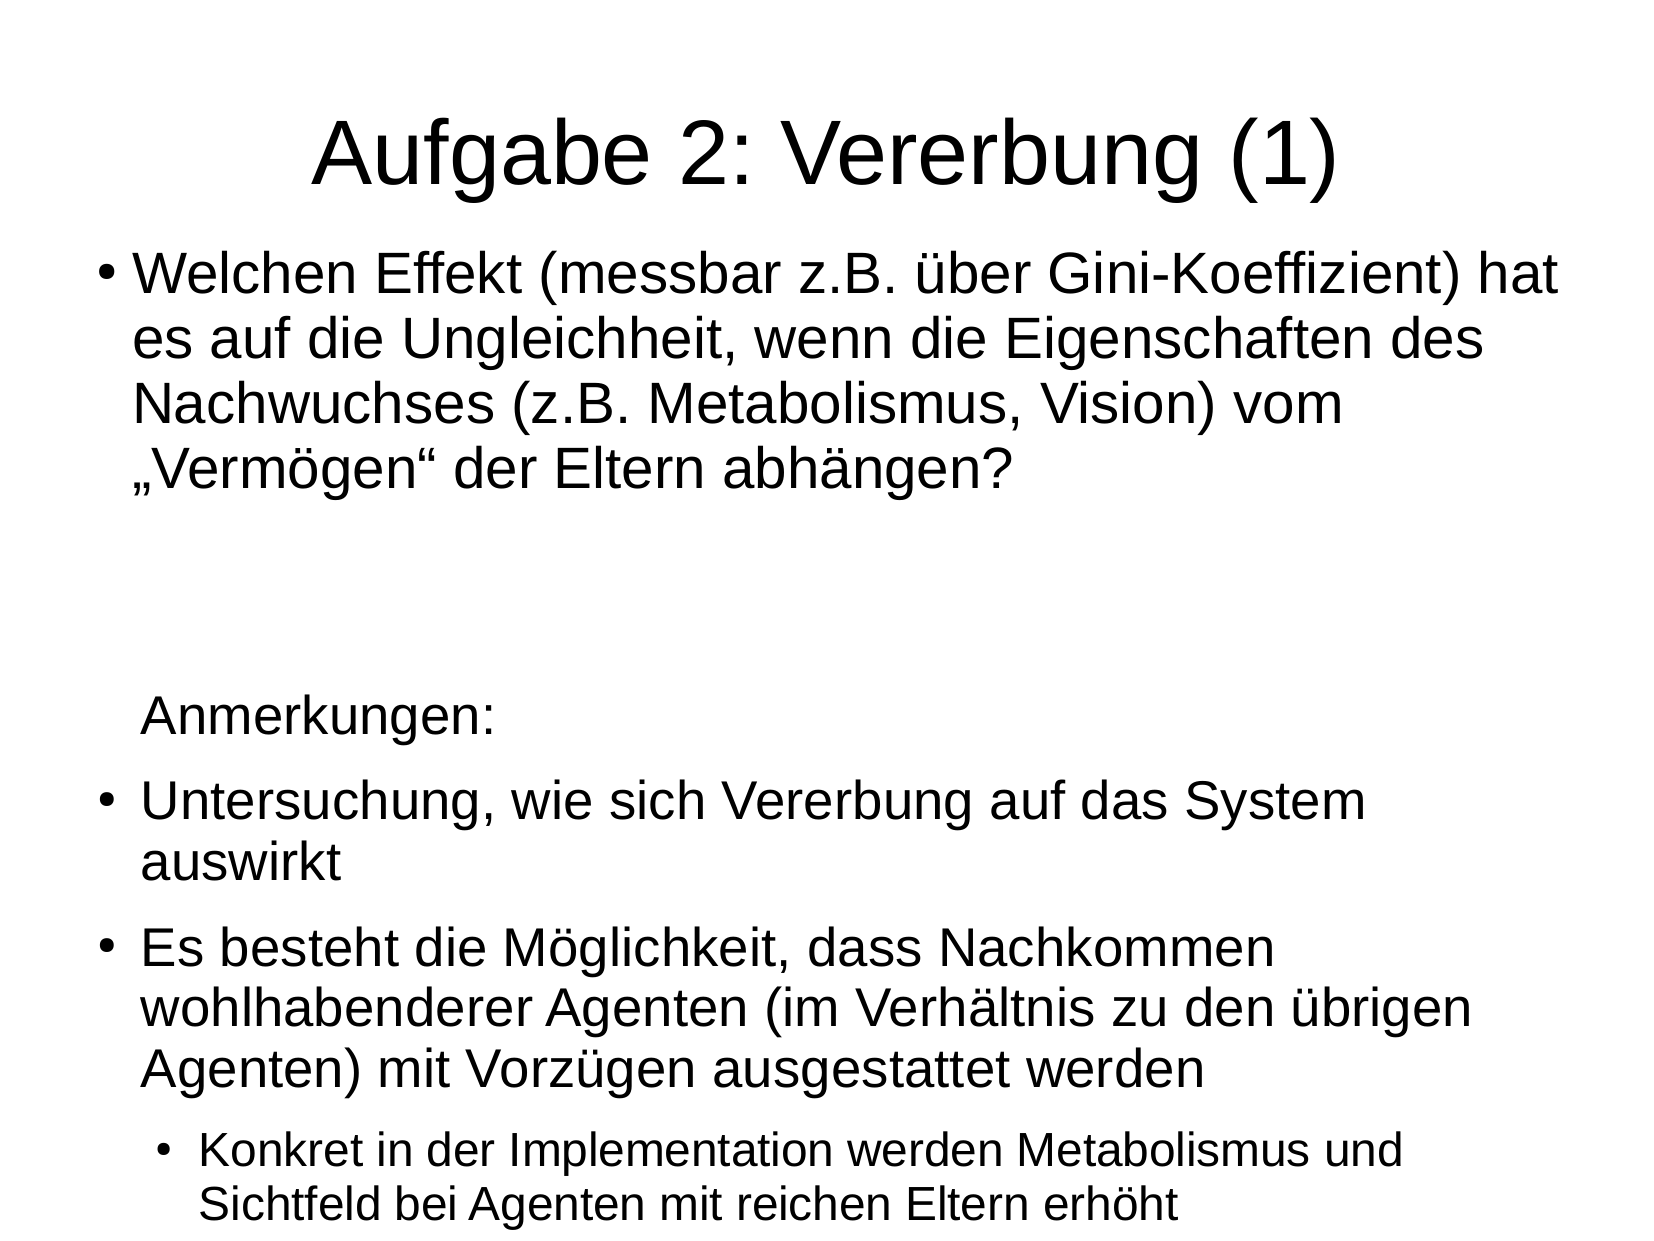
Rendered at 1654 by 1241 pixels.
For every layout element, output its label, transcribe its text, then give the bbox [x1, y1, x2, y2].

title Aufgabe 2: Vererbung (1) [82, 56, 1571, 233]
list Anmerkungen: Untersuchung, wie sich Vererbung auf das System auswirkt Es besteht die Möglichkeit, dass Nachkommen wohlhabenderer Agenten (im Verhältnis zu den übrigen Agenten) mit Vorzügen ausgestattet werden Konkret in der Implementation werden Metabolismus und Sichtfeld bei Agenten mit reichen Eltern erhöht [82, 685, 1571, 1235]
text_box Welchen Effekt (messbar z.B. über Gini-Koeffizient) hat es auf die Ungleichheit, wenn die Eigenschaften des Nachwuchses (z.B. Metabolismus, Vision) vom „Vermögen“ der Eltern abhängen? [46, 233, 1576, 509]
